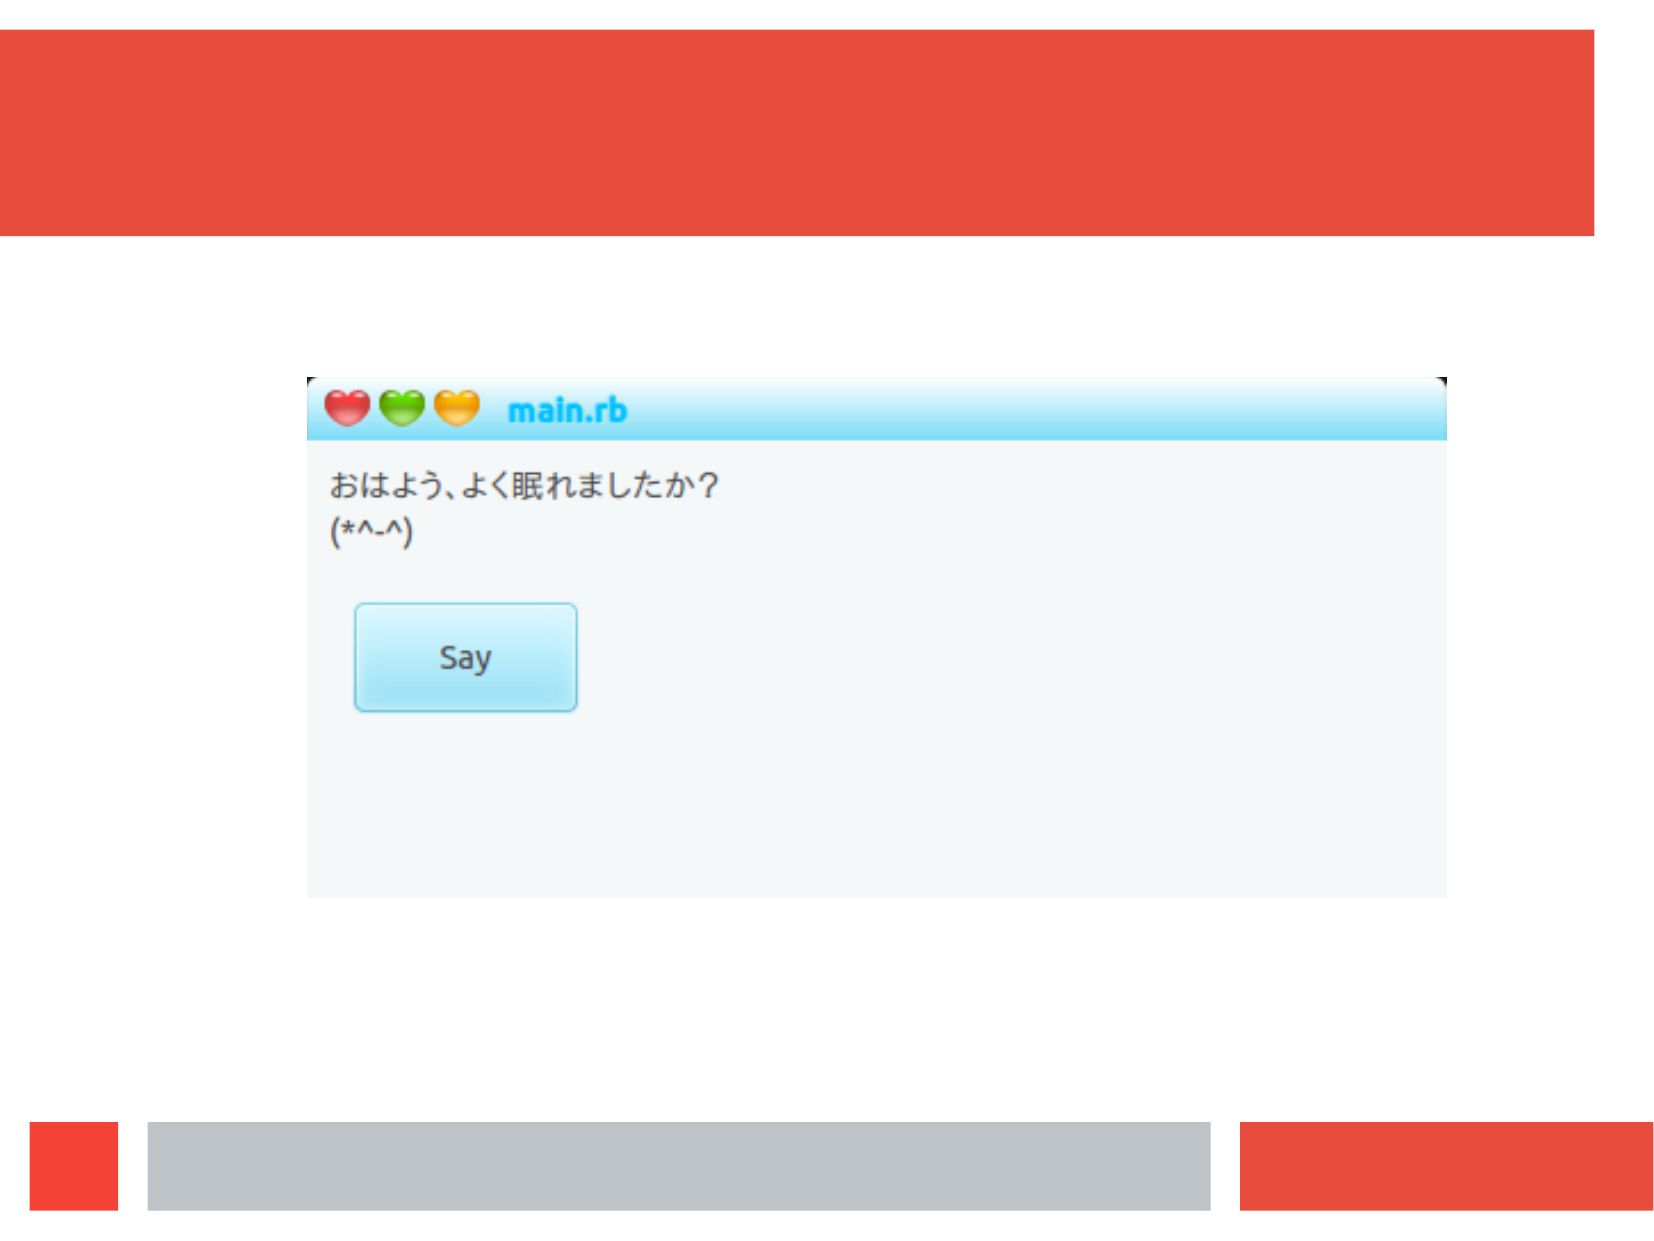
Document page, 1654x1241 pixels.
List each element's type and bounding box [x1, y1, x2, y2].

picture [307, 377, 1447, 898]
